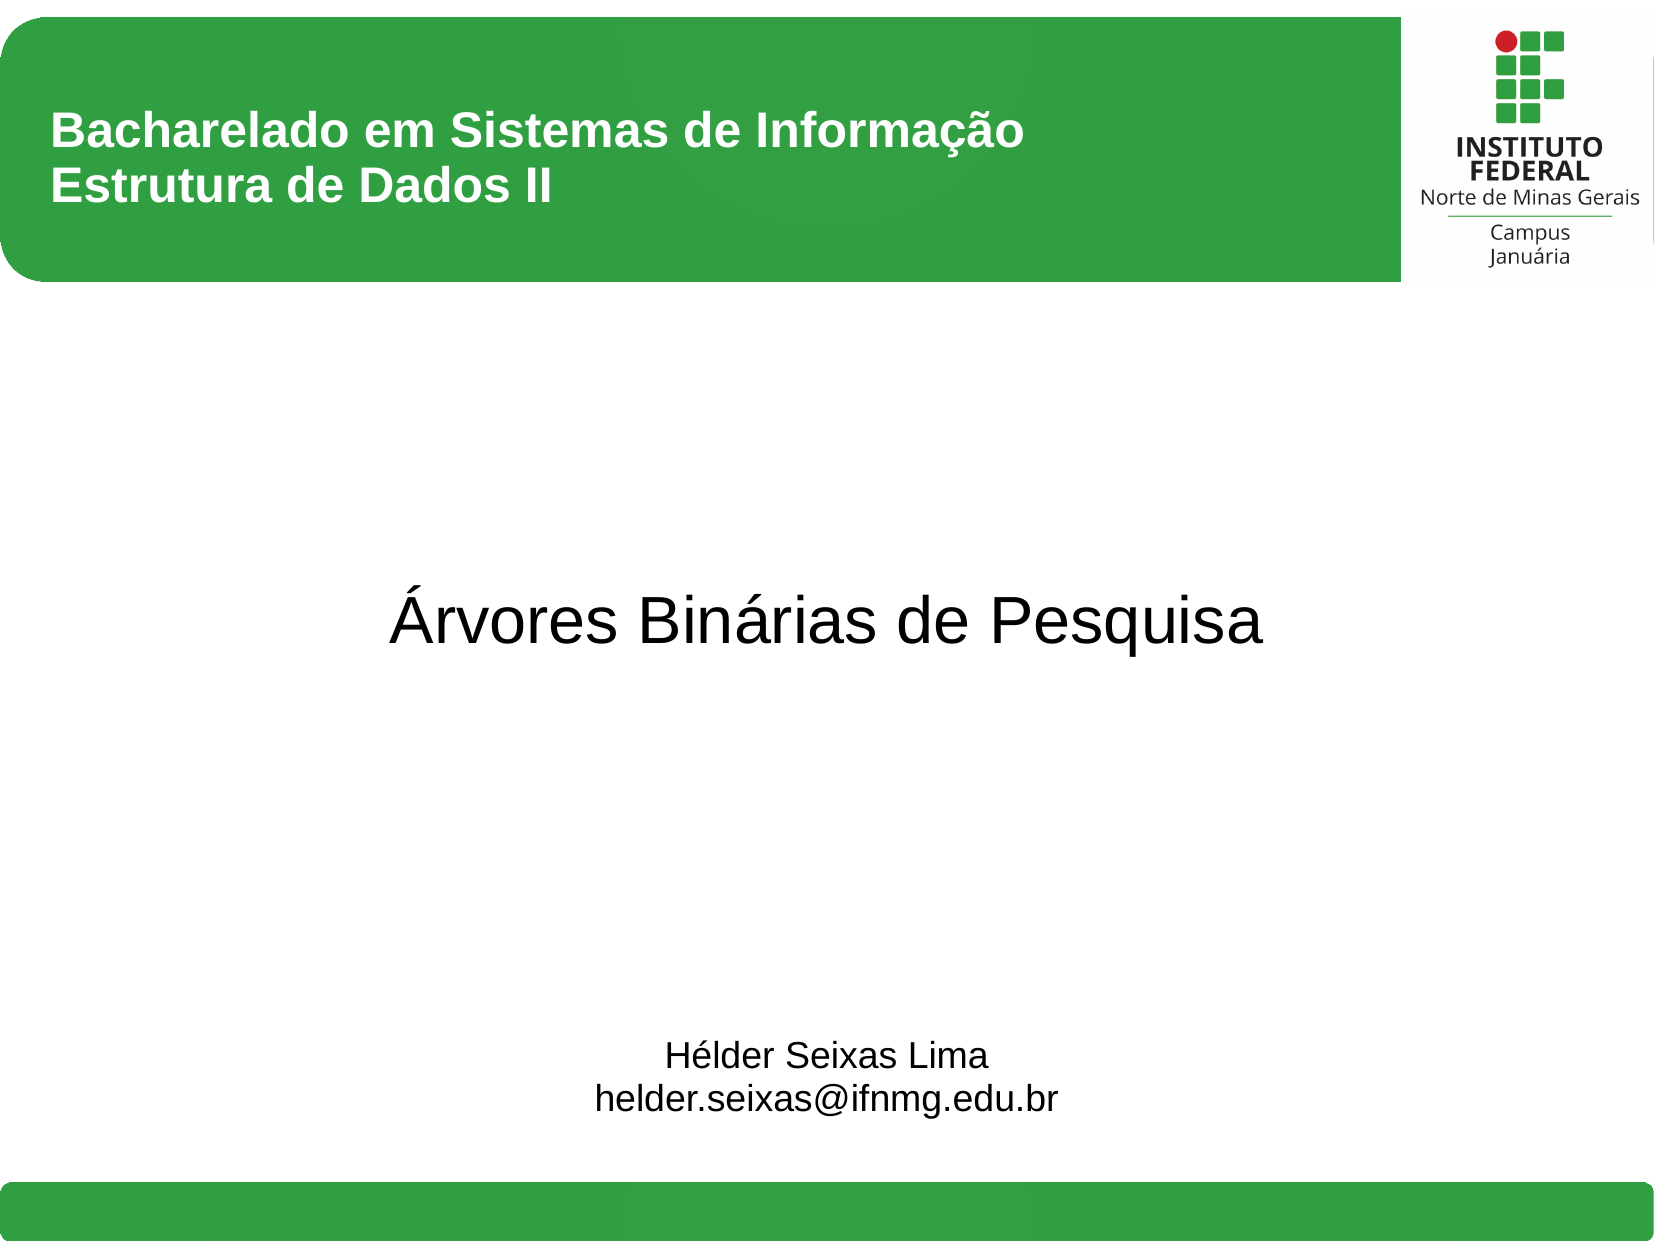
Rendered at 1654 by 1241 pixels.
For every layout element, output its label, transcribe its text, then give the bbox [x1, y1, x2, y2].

subtitle Árvores Binárias de Pesquisa [59, 255, 1595, 985]
text_box Hélder Seixas Lima helder.seixas@ifnmg.edu.br [561, 1027, 1093, 1127]
picture [1401, 11, 1654, 284]
text_box Bacharelado em Sistemas de Informação Estrutura de Dados II [35, 94, 1401, 221]
